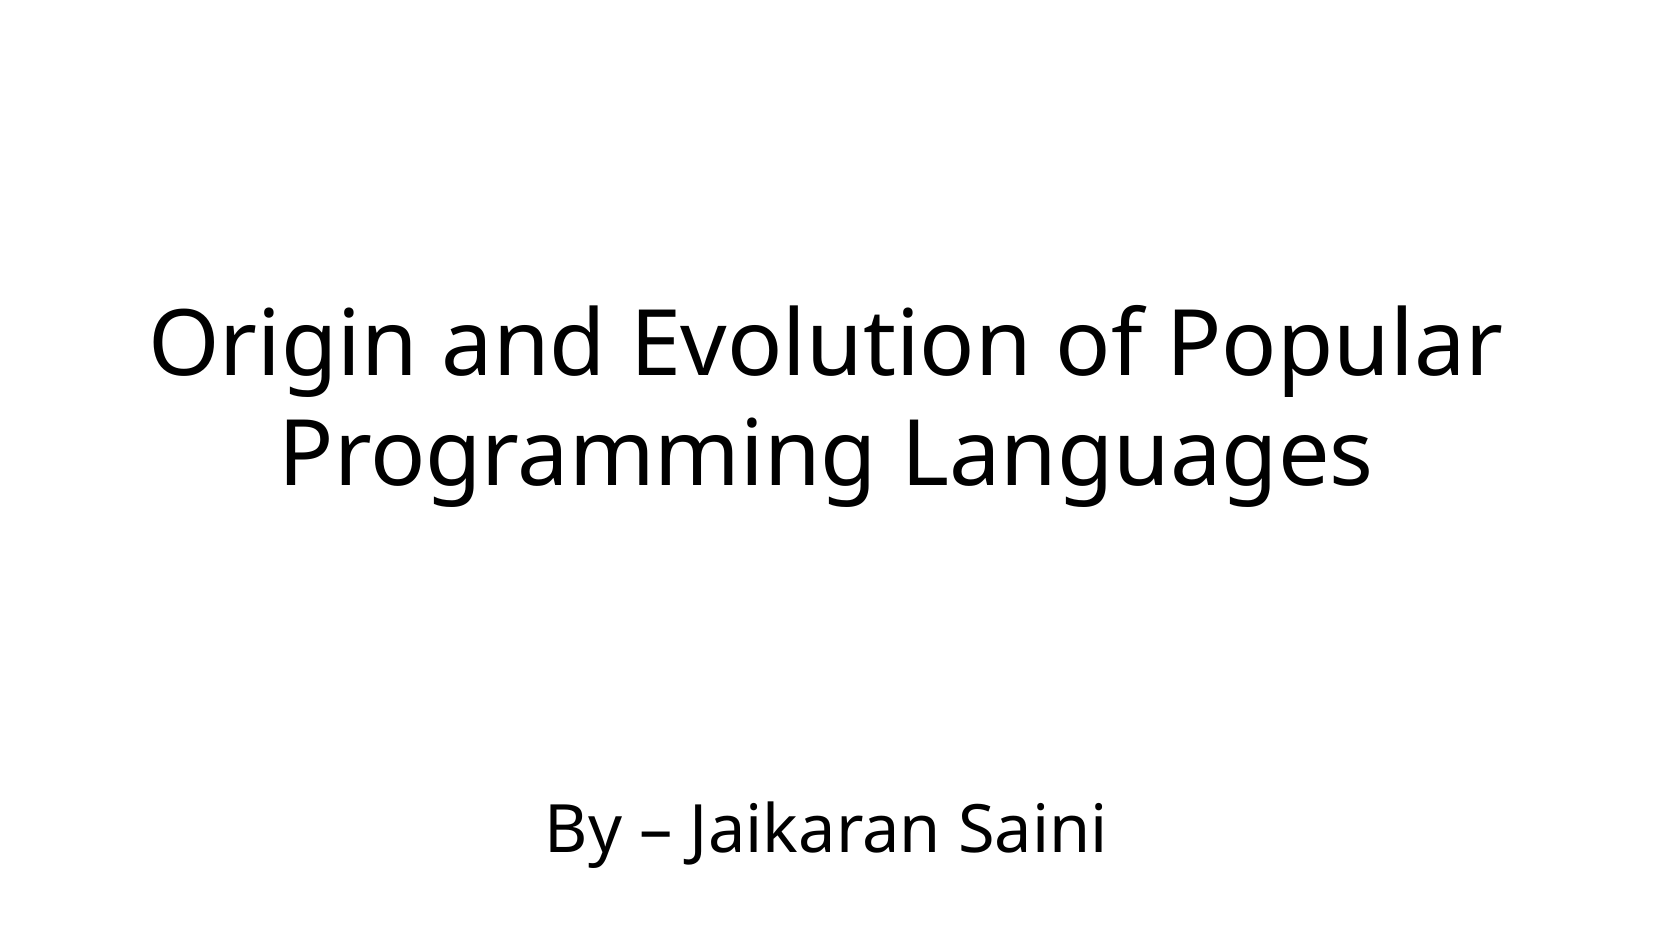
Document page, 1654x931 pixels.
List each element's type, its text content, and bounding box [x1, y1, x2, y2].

text_box By – Jaikaran Saini [82, 757, 1571, 894]
text_box Origin and Evolution of Popular Programming Languages [0, 98, 1654, 689]
